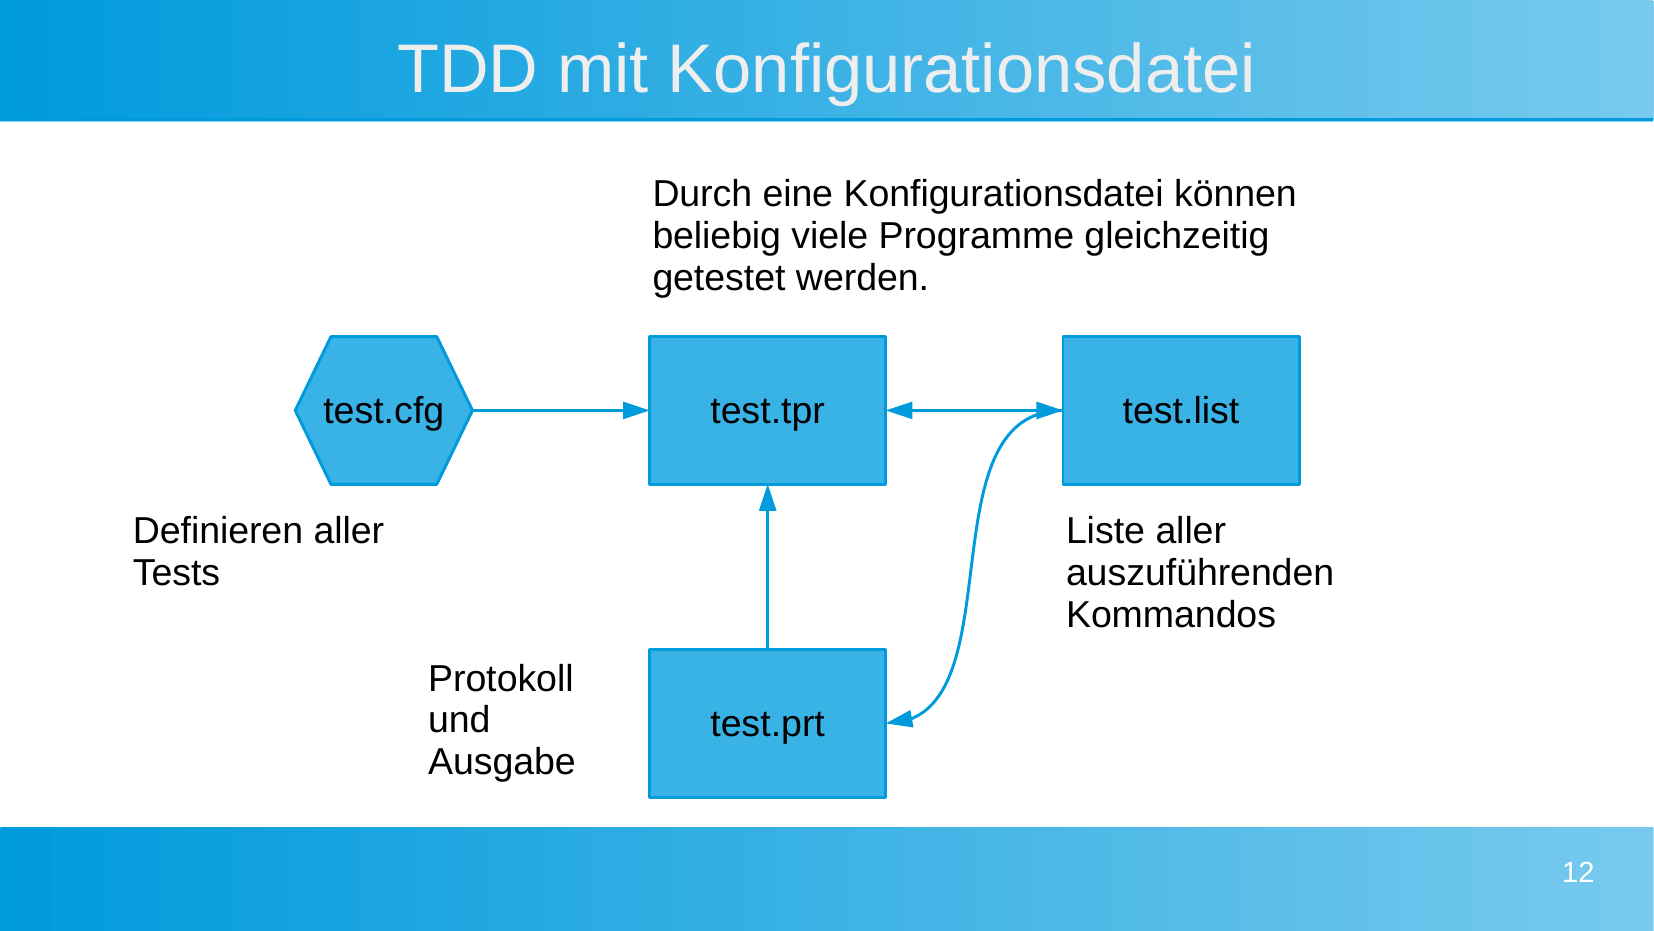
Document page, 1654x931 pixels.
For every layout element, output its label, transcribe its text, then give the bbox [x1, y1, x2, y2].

title TDD mit Konfigurationsdatei [59, 29, 1595, 108]
text_box Protokoll und Ausgabe [413, 649, 650, 798]
text_box Liste aller auszuführenden Kommandos [1051, 501, 1406, 643]
text_box test.tpr [649, 336, 886, 485]
text_box test.cfg [295, 336, 472, 485]
text_box test.prt [650, 649, 886, 798]
text_box test.list [1062, 336, 1300, 485]
text_box Durch eine Konfigurationsdatei können beliebig viele Programme gleichzeitig getestet werden. [637, 165, 1406, 307]
text_box Definieren aller Tests [118, 501, 414, 601]
